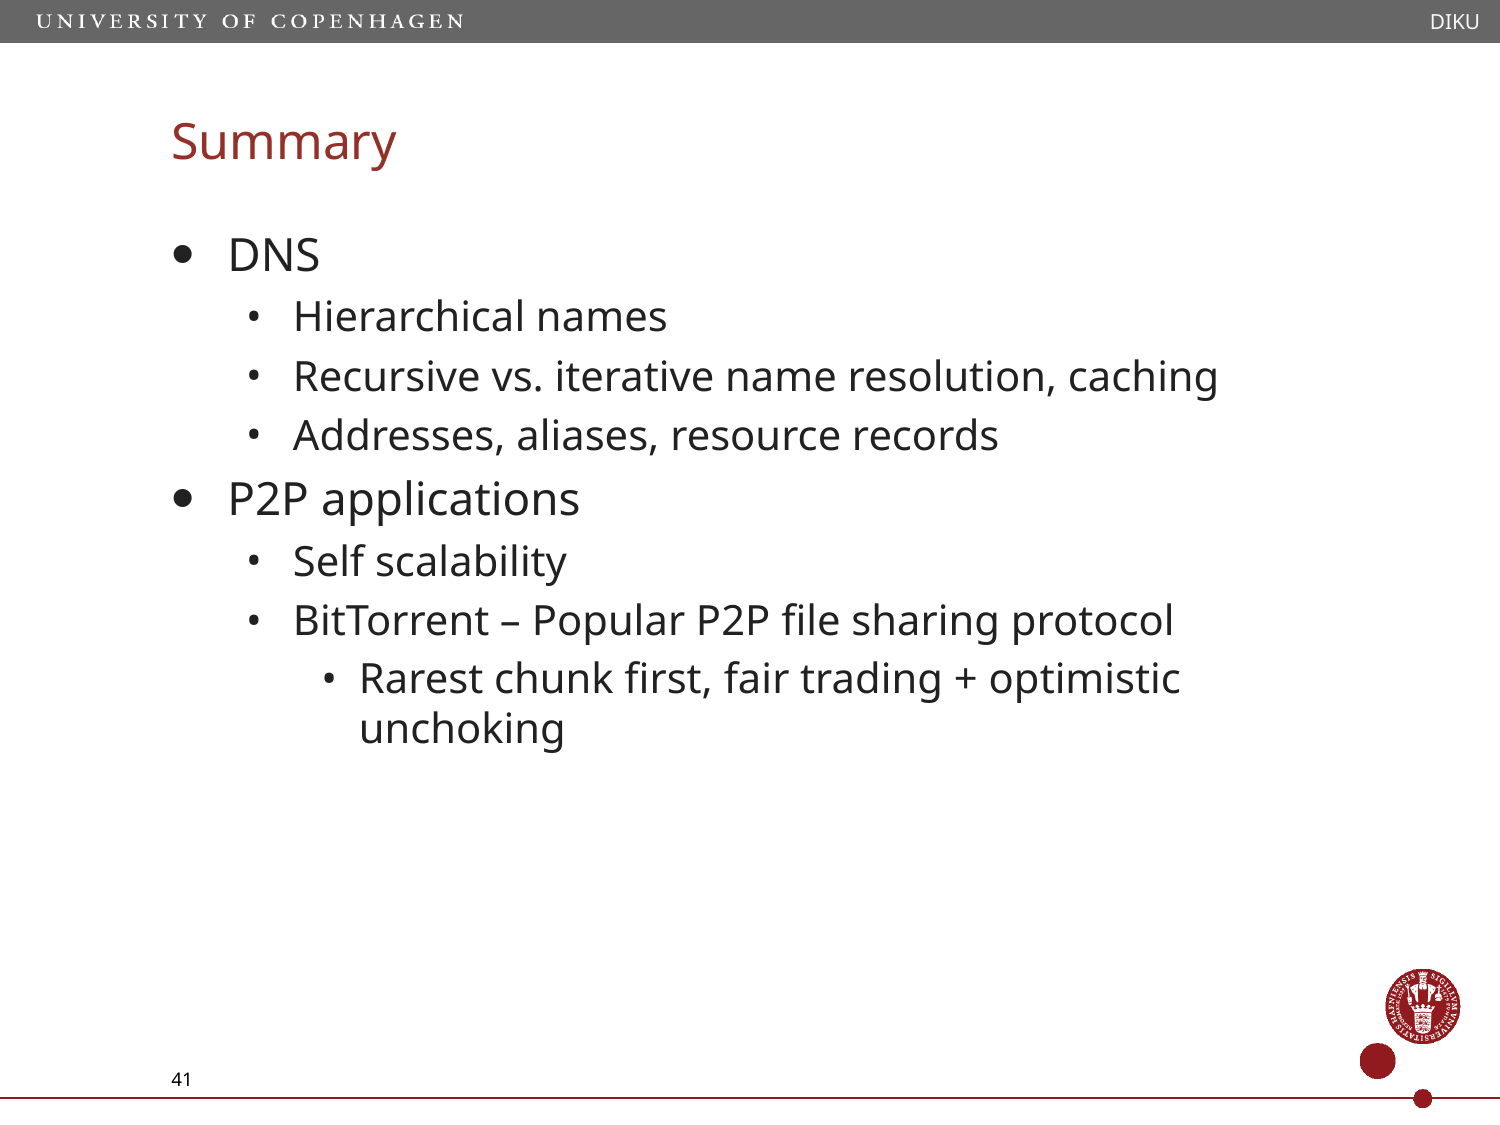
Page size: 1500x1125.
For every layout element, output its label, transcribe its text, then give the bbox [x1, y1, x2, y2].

picture [0, 910, 1500, 1122]
title Summary [171, 75, 1329, 171]
text_box DIKU [469, 0, 1495, 43]
list DNS Hierarchical names Recursive vs. iterative name resolution, caching Addresses, aliases, resource records P2P applications Self scalability BitTorrent – Popular P2P file sharing protocol Rarest chunk first, fair trading + optimistic unchoking [171, 225, 1329, 900]
text_box <number> [171, 1067, 522, 1092]
